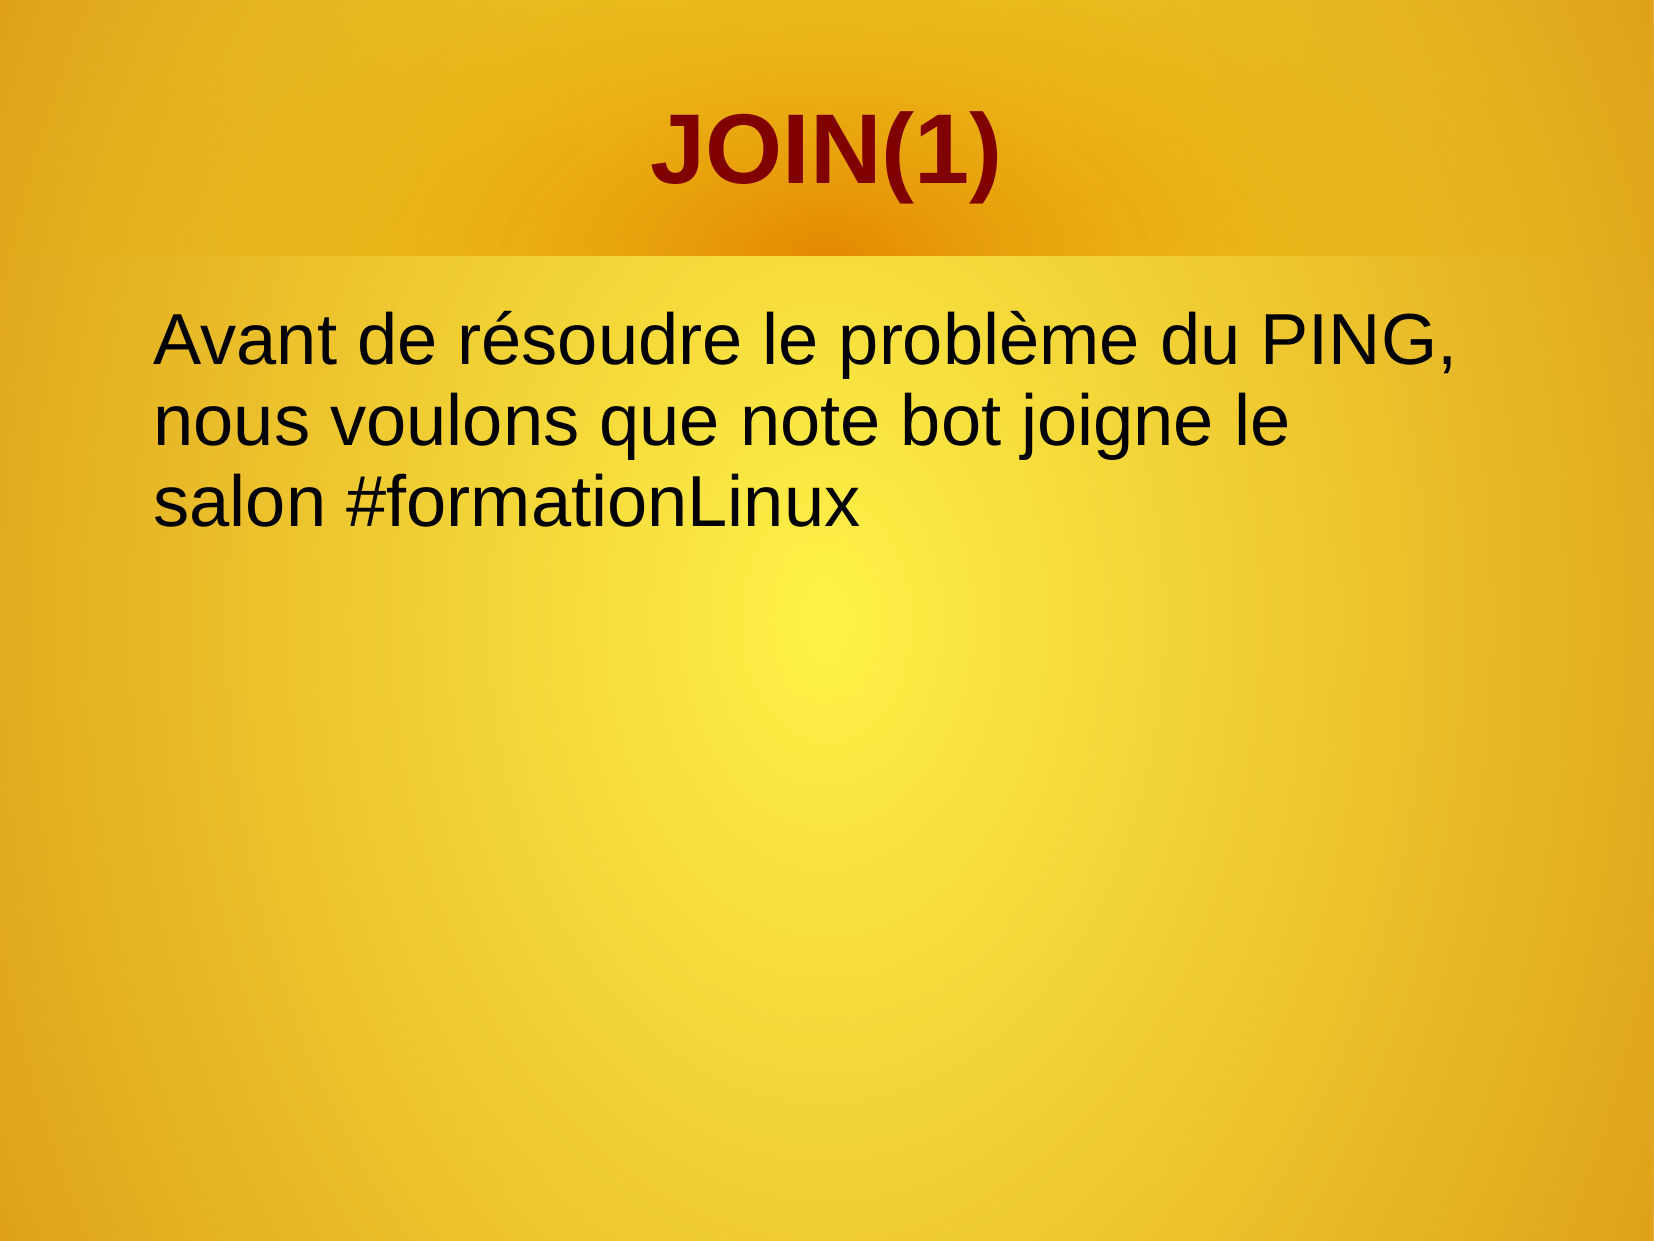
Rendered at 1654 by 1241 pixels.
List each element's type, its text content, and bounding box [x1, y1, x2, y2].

list Avant de résoudre le problème du PING, nous voulons que note bot joigne le salon #formationLinux [82, 299, 1571, 1019]
title JOIN(1) [82, 47, 1571, 252]
